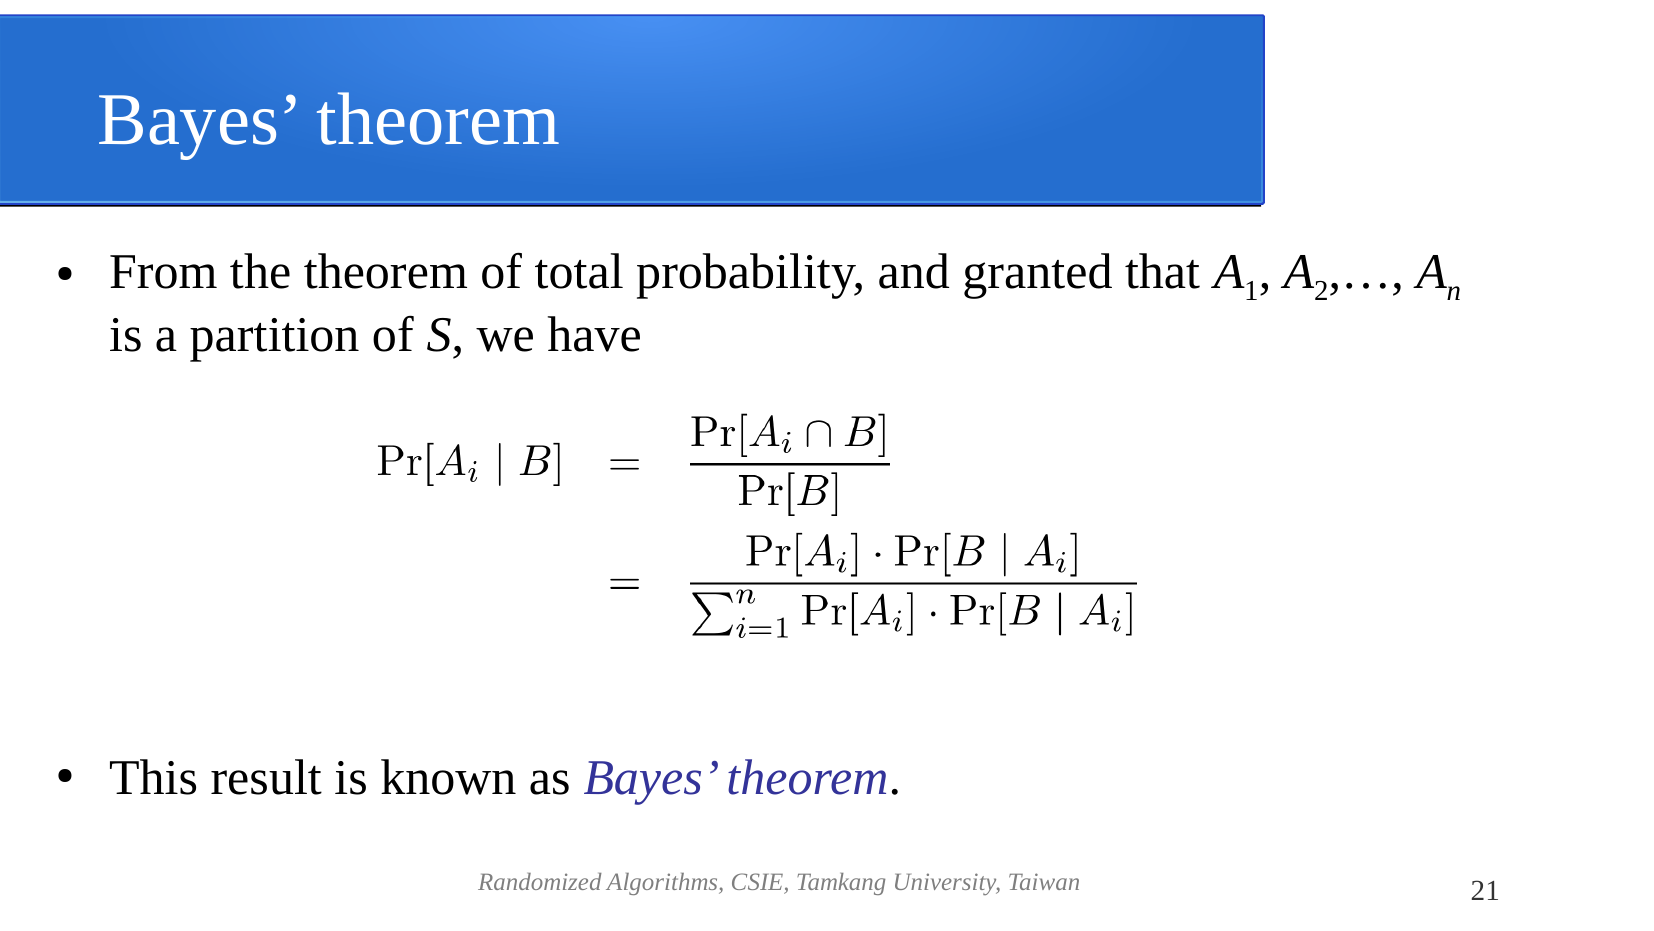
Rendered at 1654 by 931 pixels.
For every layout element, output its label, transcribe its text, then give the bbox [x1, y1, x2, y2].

title Bayes’ theorem [82, 37, 1571, 193]
list From the theorem of total probability, and granted that A1, A2,…, An is a partition of S, we have This result is known as Bayes’ theorem. [23, 236, 1501, 831]
picture [377, 413, 1137, 638]
